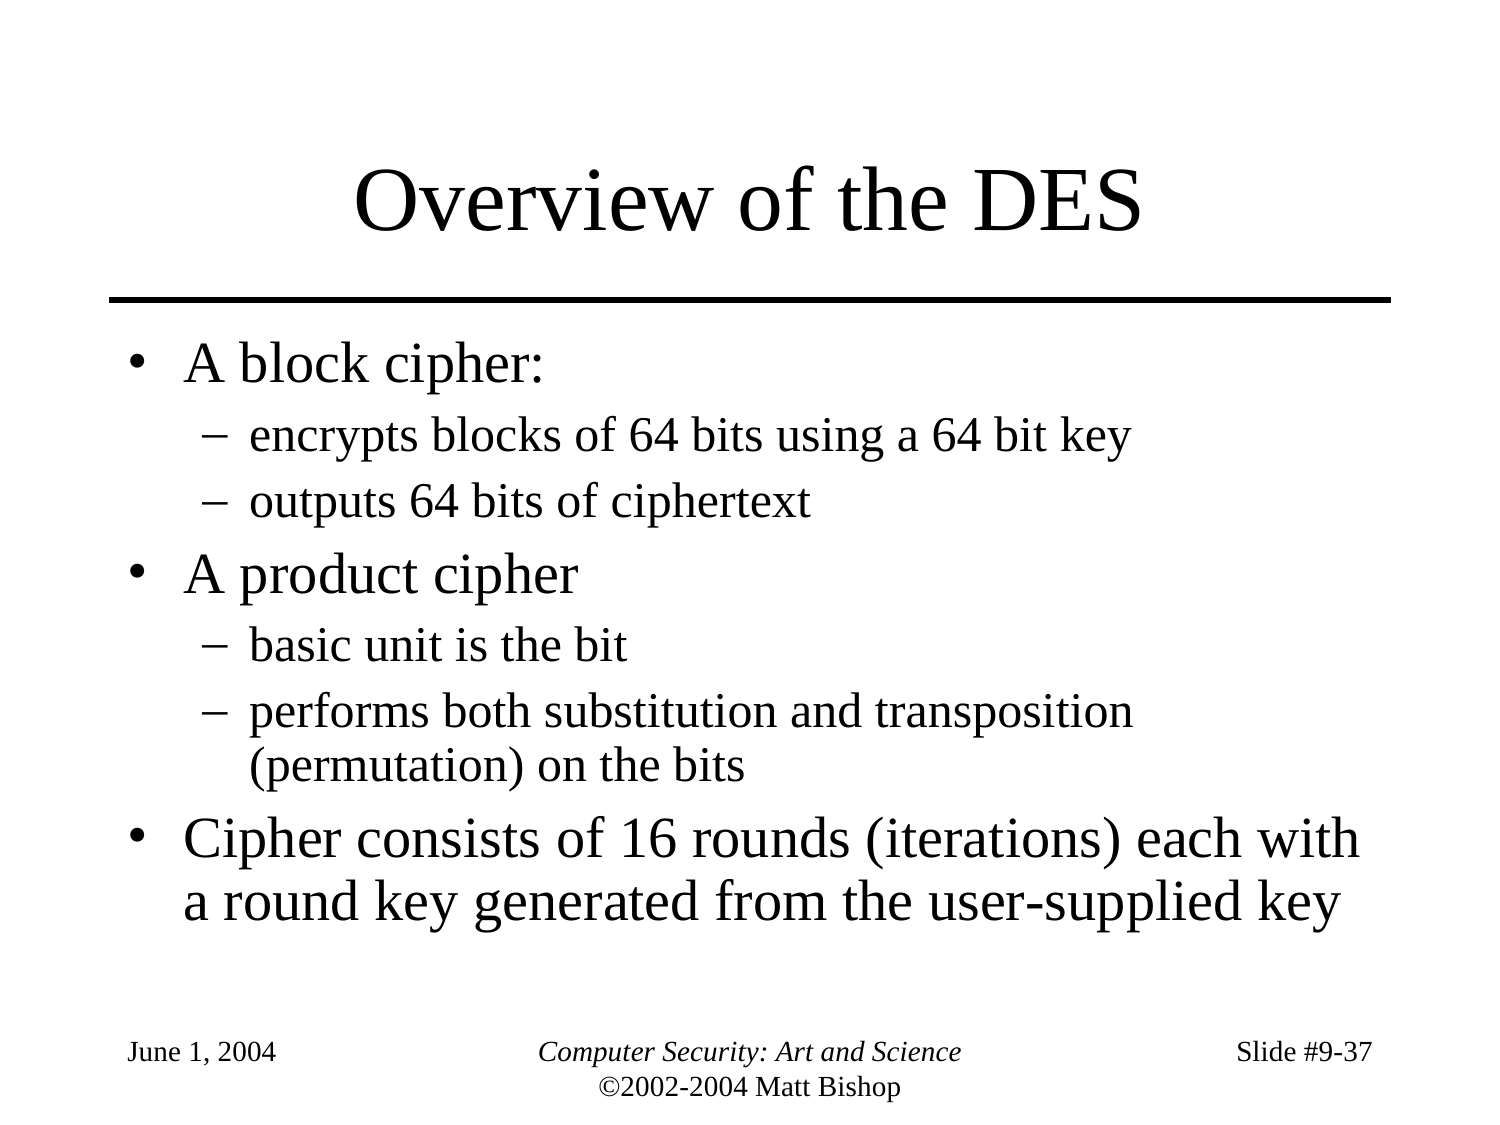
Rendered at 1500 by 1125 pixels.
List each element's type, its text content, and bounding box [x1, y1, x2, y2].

text_box [112, 1025, 426, 1101]
text_box ©2002-2004 Matt Bishop [512, 1025, 988, 1101]
title Overview of the DES [112, 99, 1388, 288]
list A block cipher: encrypts blocks of 64 bits using a 64 bit key outputs 64 bits of ciphertext A product cipher basic unit is the bit performs both substitution and transposition (permutation) on the bits Cipher consists of 16 rounds (iterations) each with a round key generated from the user-supplied key [112, 324, 1388, 1000]
text_box Slide #9-<number> [1074, 1025, 1388, 1101]
